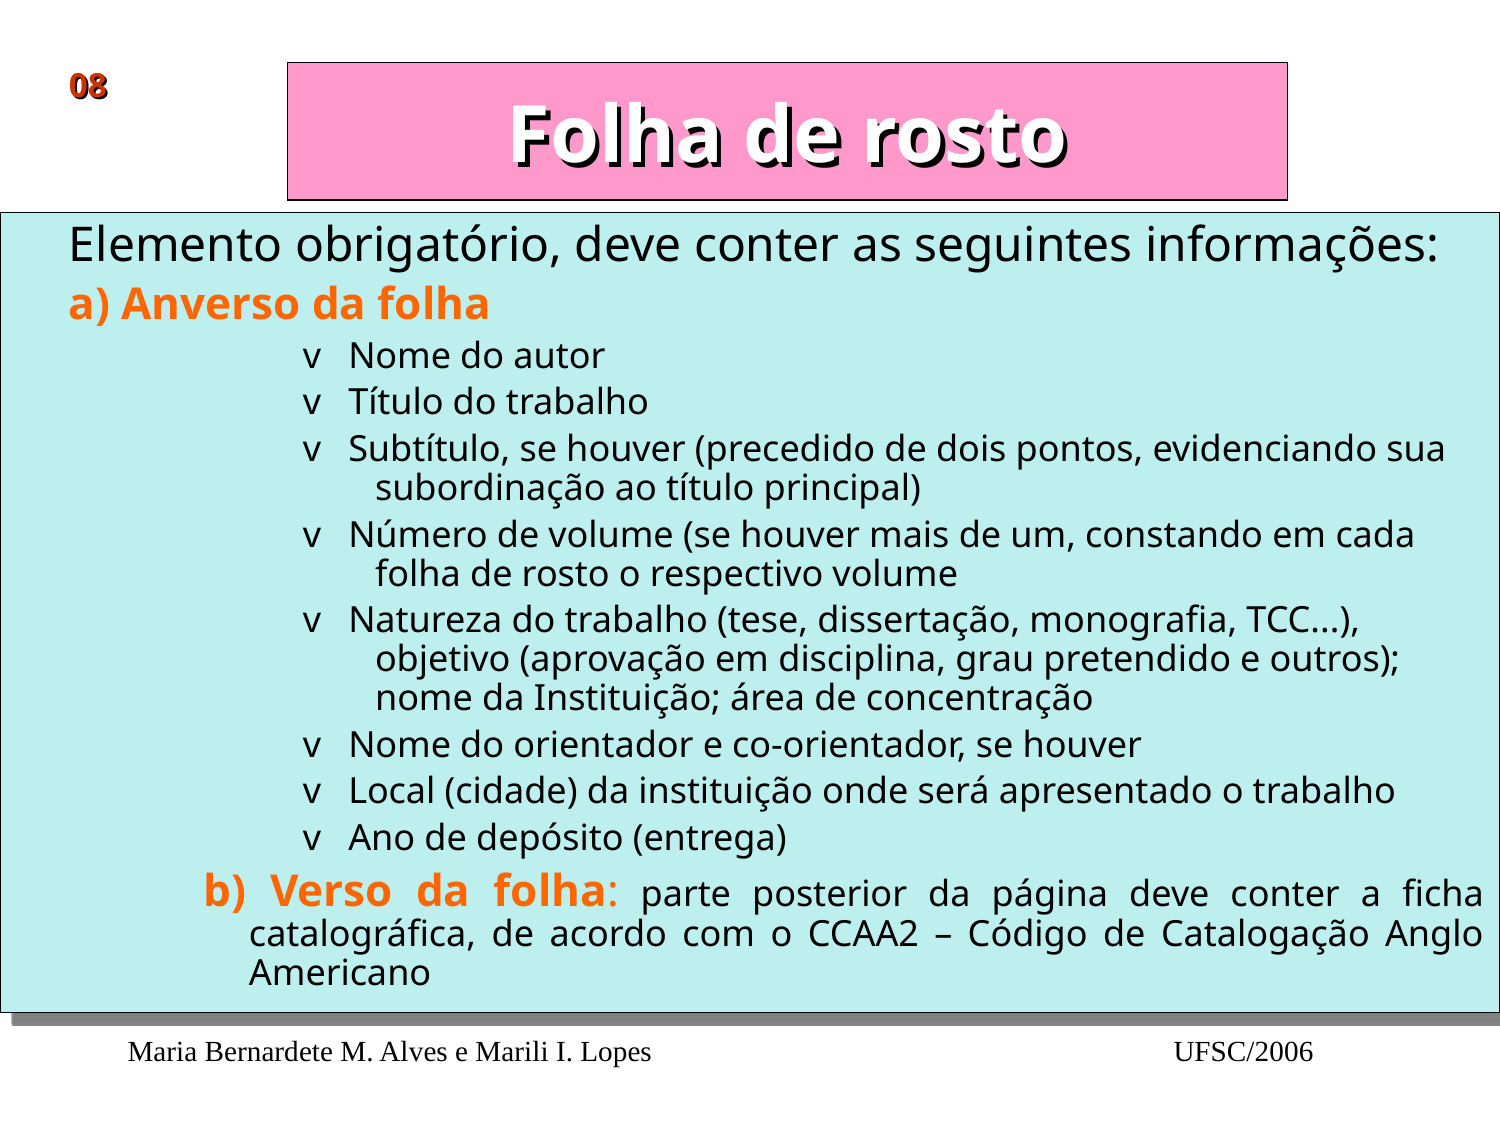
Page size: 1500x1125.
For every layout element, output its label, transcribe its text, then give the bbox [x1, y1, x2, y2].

text_box Maria Bernardete M. Alves e Marili I. Lopes [112, 1026, 901, 1101]
list Elemento obrigatório, deve conter as seguintes informações: a) Anverso da folha Nome do autor Título do trabalho Subtítulo, se houver (precedido de dois pontos, evidenciando sua subordinação ao título principal) Número de volume (se houver mais de um, constando em cada folha de rosto o respectivo volume Natureza do trabalho (tese, dissertação, monografia, TCC...), objetivo (aprovação em disciplina, grau pretendido e outros); nome da Instituição; área de concentração Nome do orientador e co-orientador, se houver Local (cidade) da instituição onde será apresentado o trabalho Ano de depósito (entrega) b) Verso da folha: parte posterior da página deve conter a ficha catalográfica, de acordo com o CCAA2 – Código de Catalogação Anglo Americano [0, 212, 1500, 1013]
title Folha de rosto [287, 62, 1288, 200]
text_box 08 [37, 39, 139, 116]
text_box UFSC/2006 [1062, 1026, 1426, 1101]
